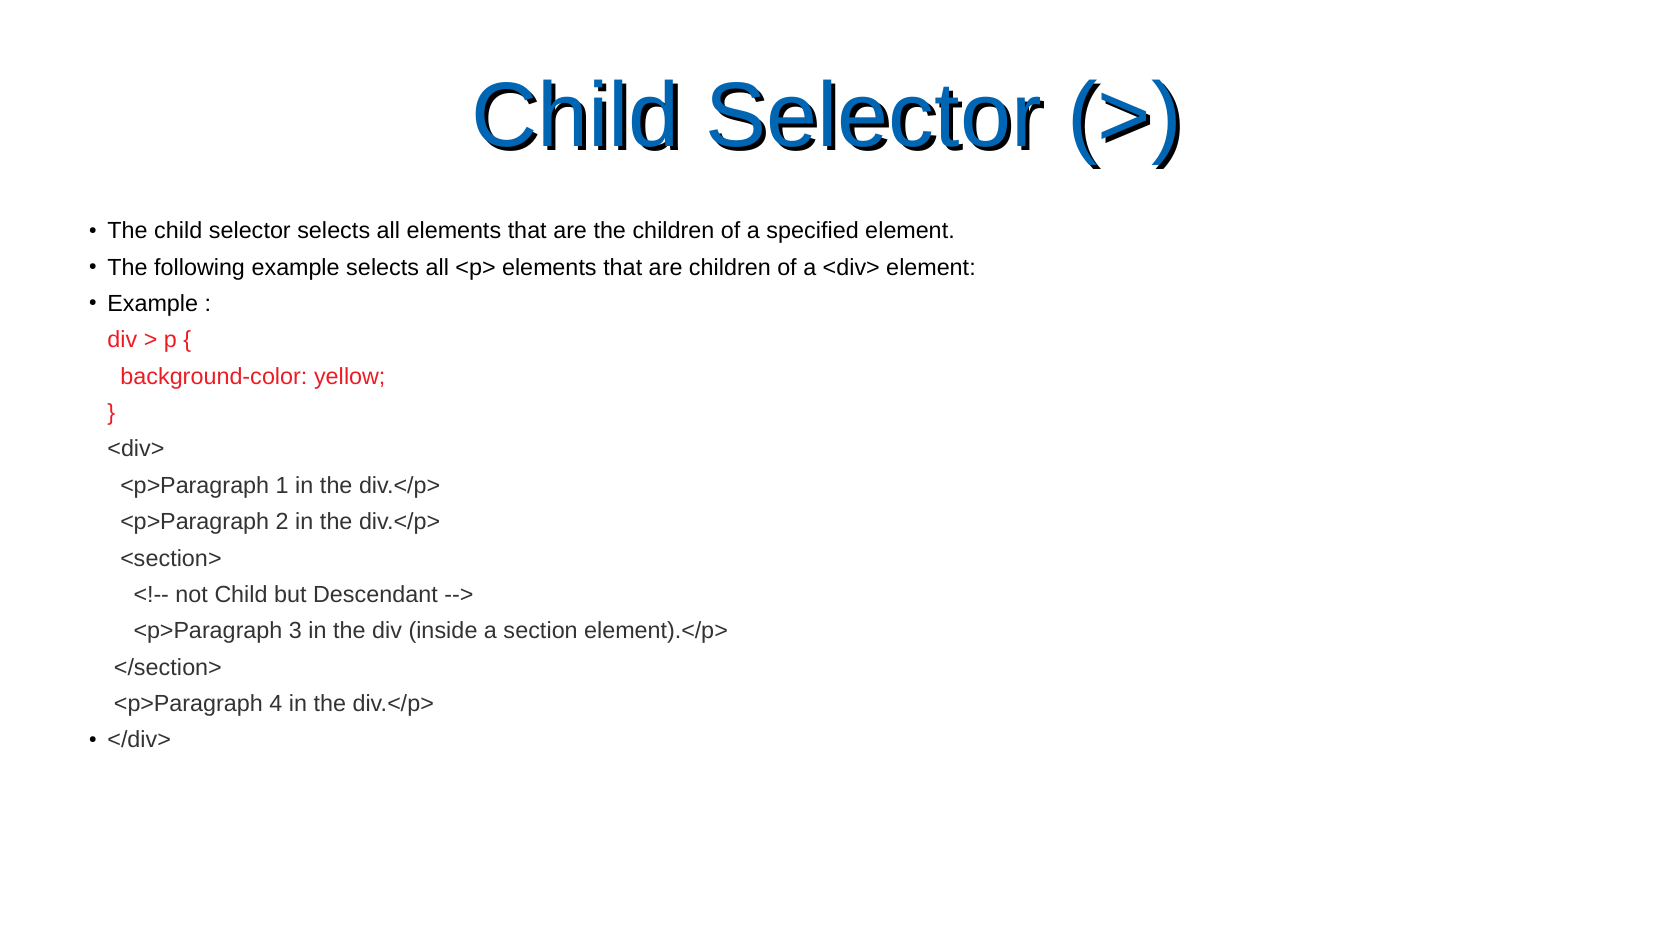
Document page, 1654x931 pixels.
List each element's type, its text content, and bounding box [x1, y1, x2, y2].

title Child Selector (>) [82, 37, 1571, 193]
list The child selector selects all elements that are the children of a specified element. The following example selects all <p> elements that are children of a <div> element: Example : div > p { background-color: yellow; } <div> <p>Paragraph 1 in the div.</p> <p>Paragraph 2 in the div.</p> <section> <!-- not Child but Descendant --> <p>Paragraph 3 in the div (inside a section element).</p> </section> <p>Paragraph 4 in the div.</p> </div> [82, 217, 1571, 758]
